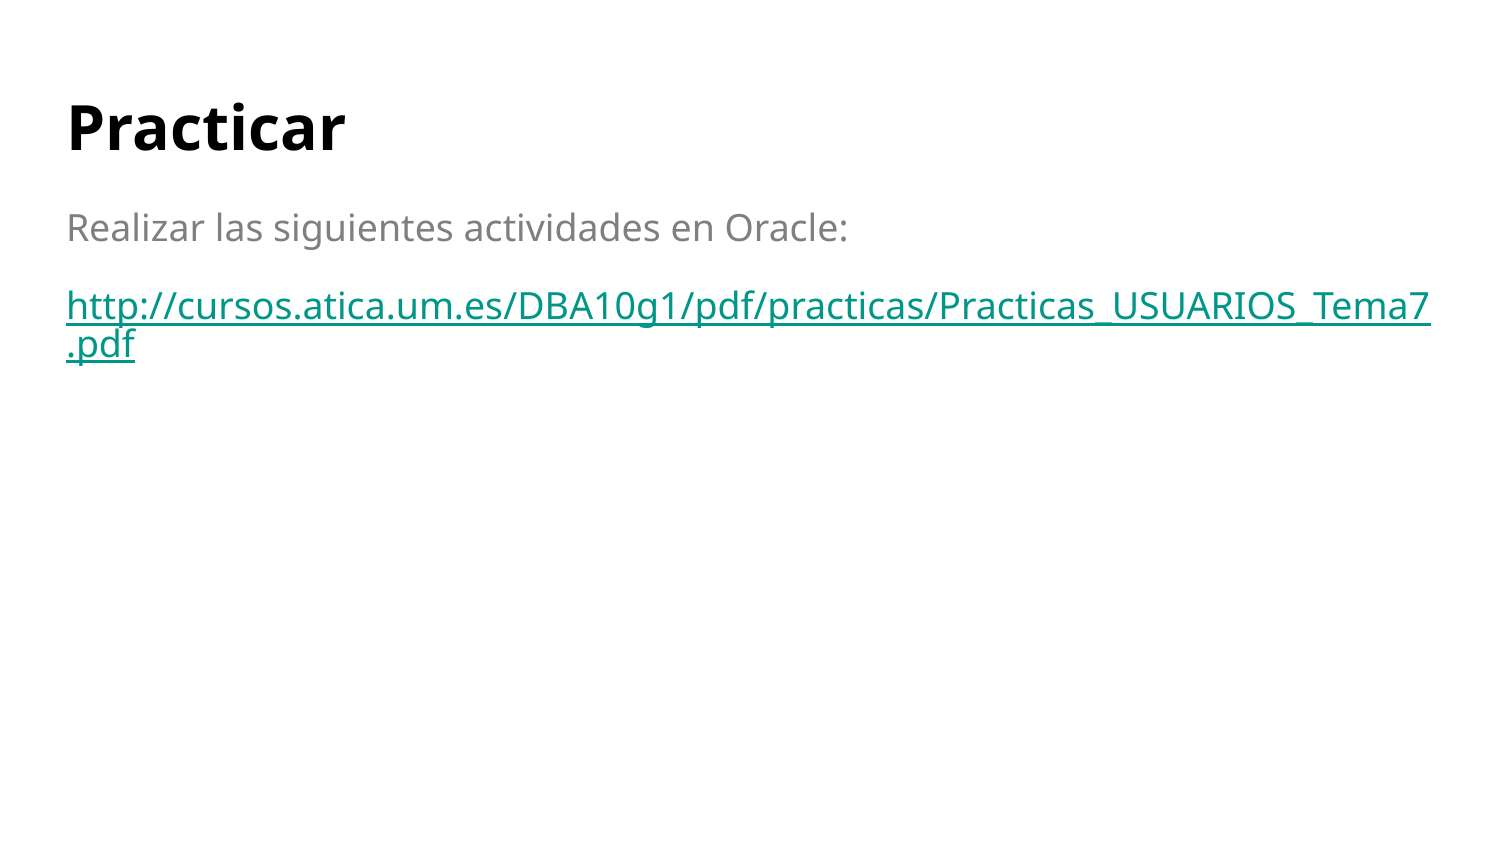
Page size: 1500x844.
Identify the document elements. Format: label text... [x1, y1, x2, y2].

title Practicar [51, 72, 1449, 176]
list Realizar las siguientes actividades en Oracle: http://cursos.atica.um.es/DBA10g1/pdf/practicas/Practicas_USUARIOS_Tema7.pdf [51, 189, 1449, 750]
